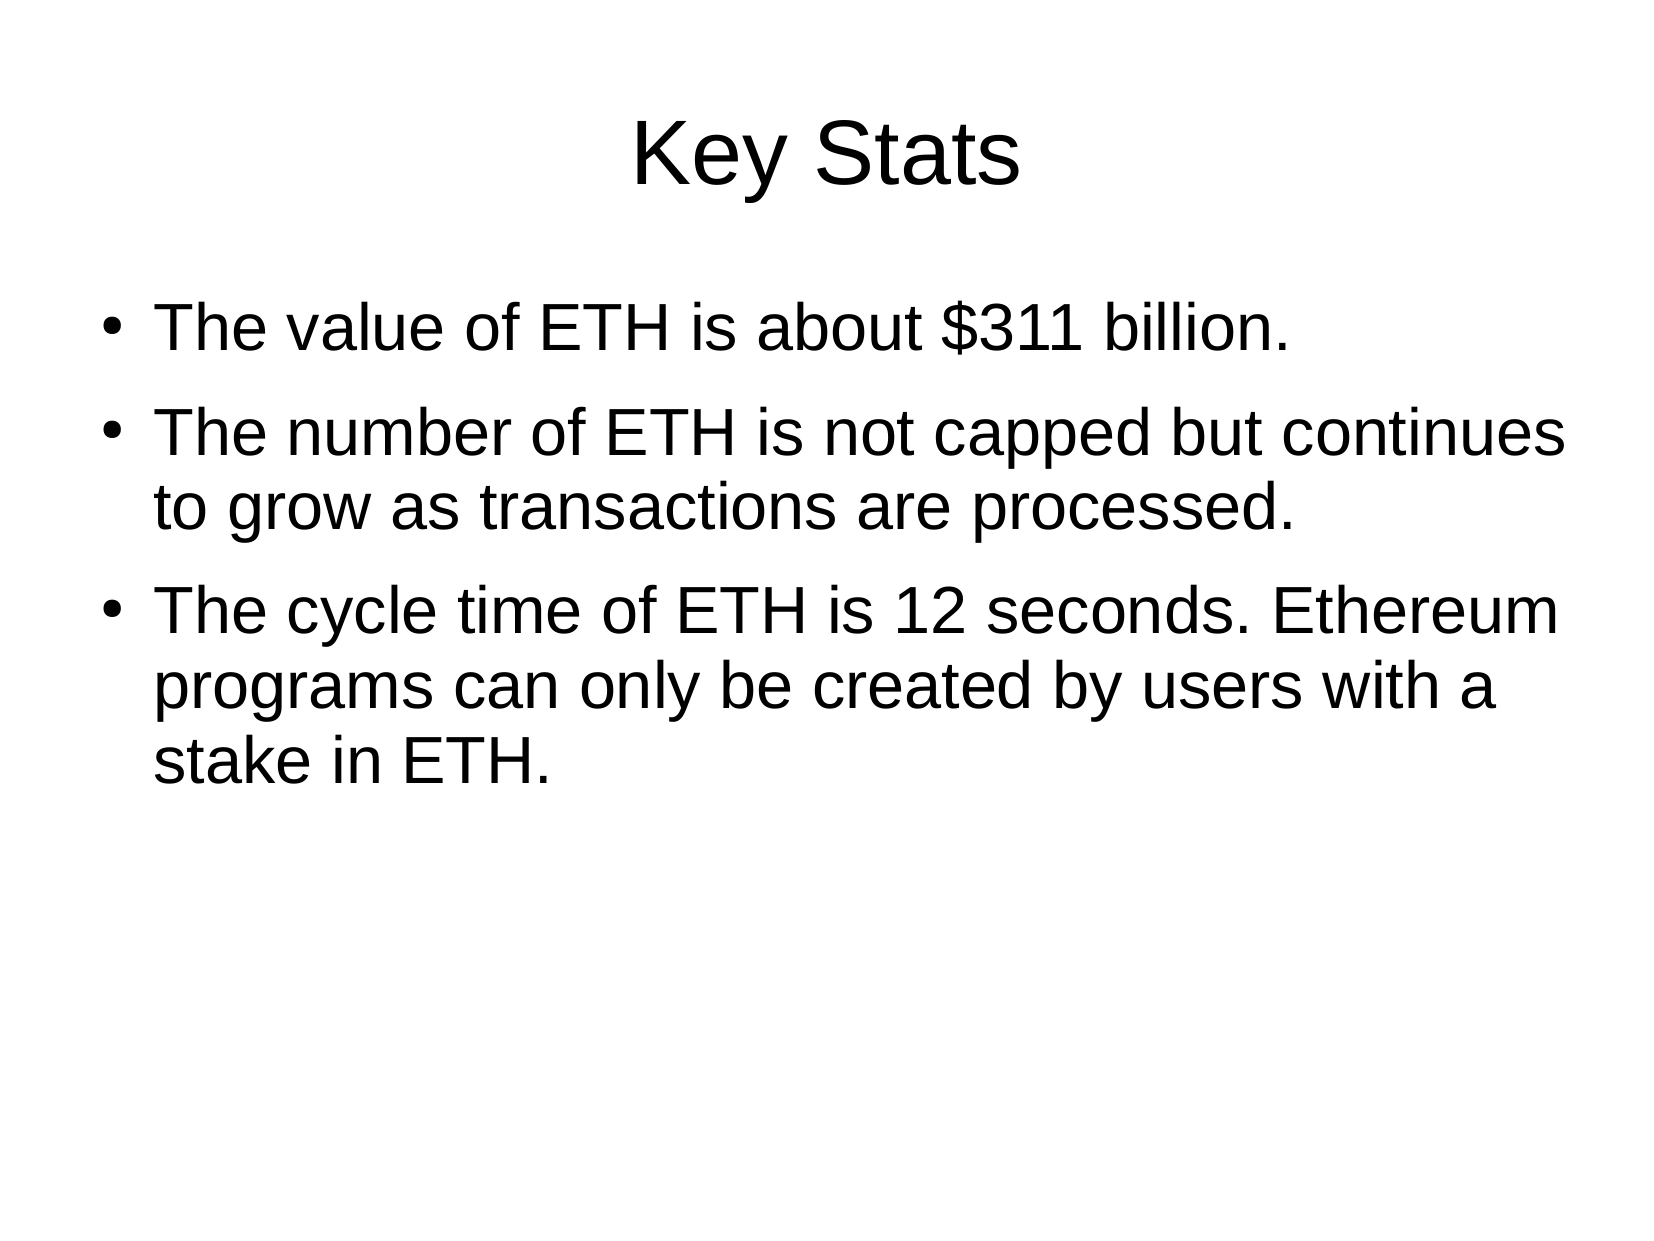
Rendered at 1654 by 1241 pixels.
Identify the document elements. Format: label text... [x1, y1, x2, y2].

list The value of ETH is about $311 billion. The number of ETH is not capped but continues to grow as transactions are processed. The cycle time of ETH is 12 seconds. Ethereum programs can only be created by users with a stake in ETH. [82, 290, 1571, 1010]
title Key Stats [82, 49, 1571, 257]
